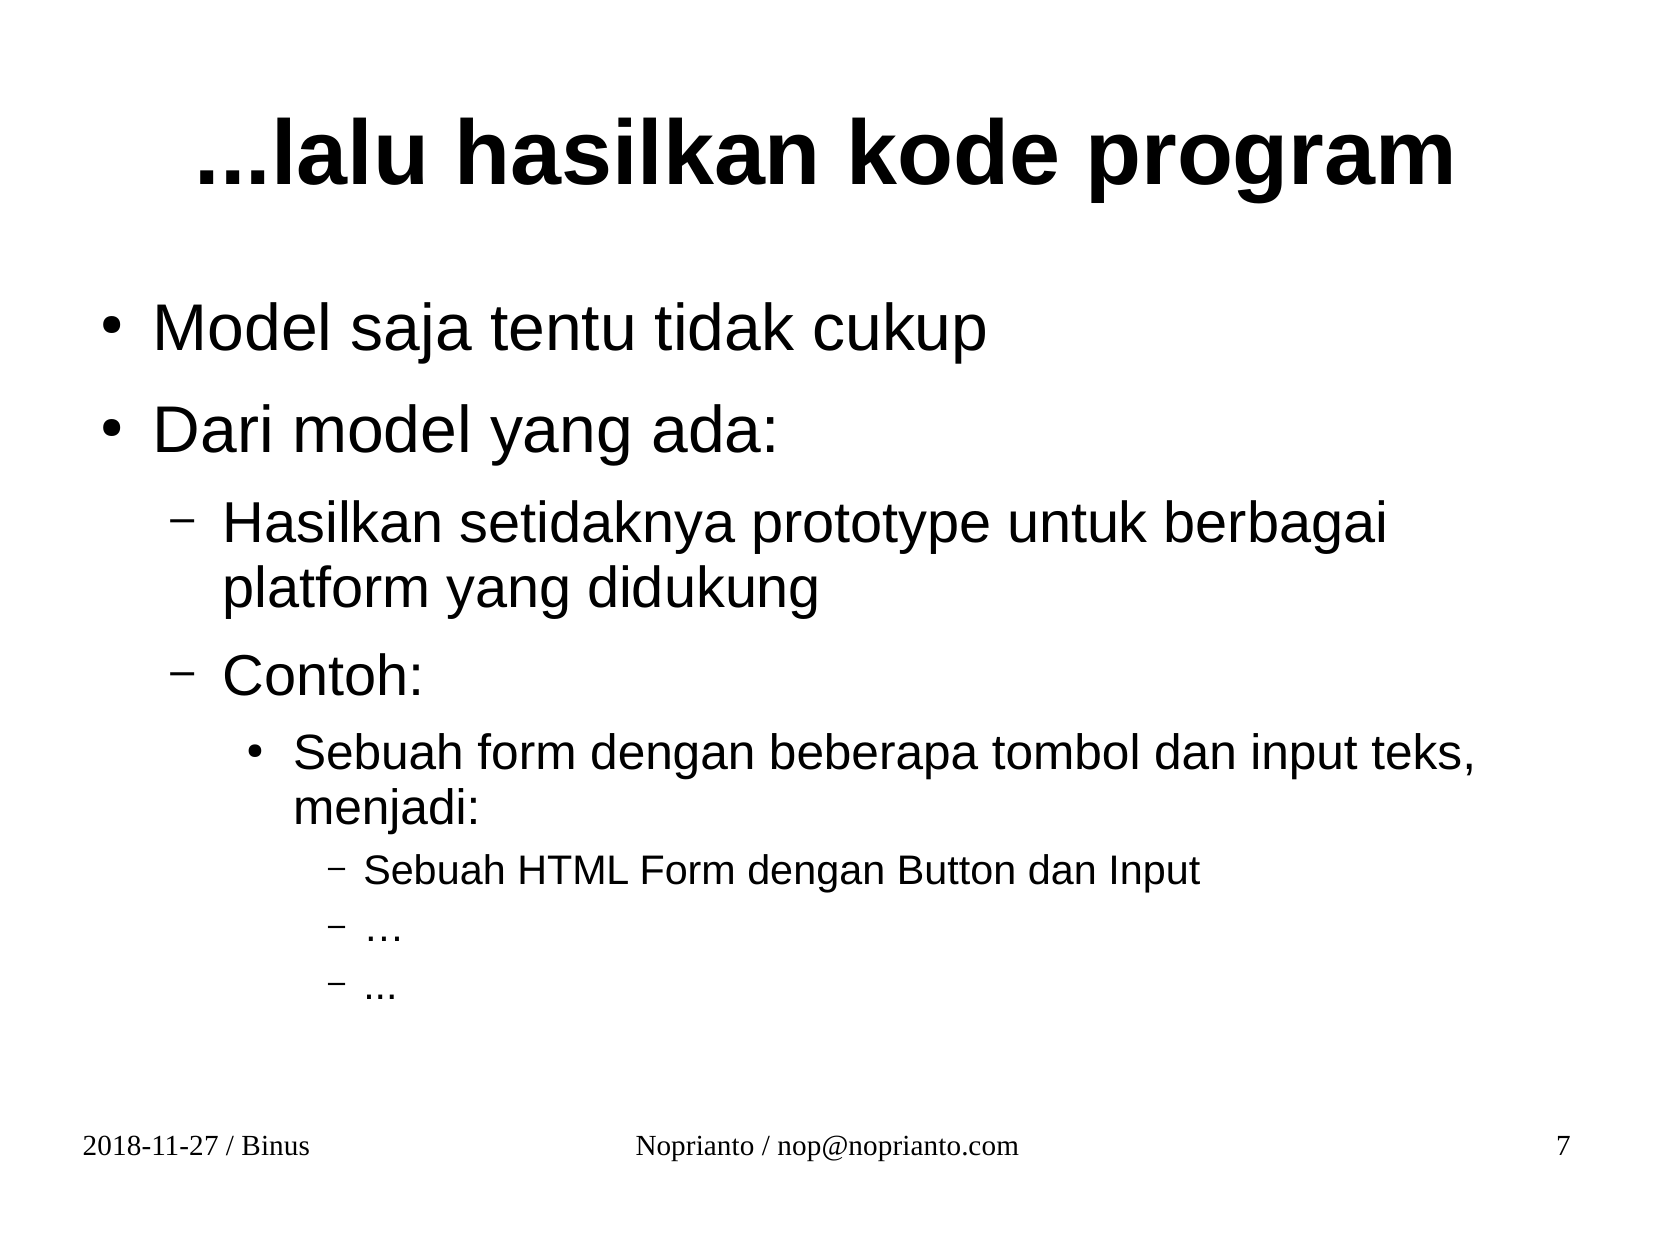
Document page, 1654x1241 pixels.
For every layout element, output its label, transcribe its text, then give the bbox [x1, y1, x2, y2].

list Model saja tentu tidak cukup Dari model yang ada: Hasilkan setidaknya prototype untuk berbagai platform yang didukung Contoh: Sebuah form dengan beberapa tombol dan input teks, menjadi: Sebuah HTML Form dengan Button dan Input … ... [82, 290, 1571, 1010]
title ...lalu hasilkan kode program [82, 49, 1571, 257]
